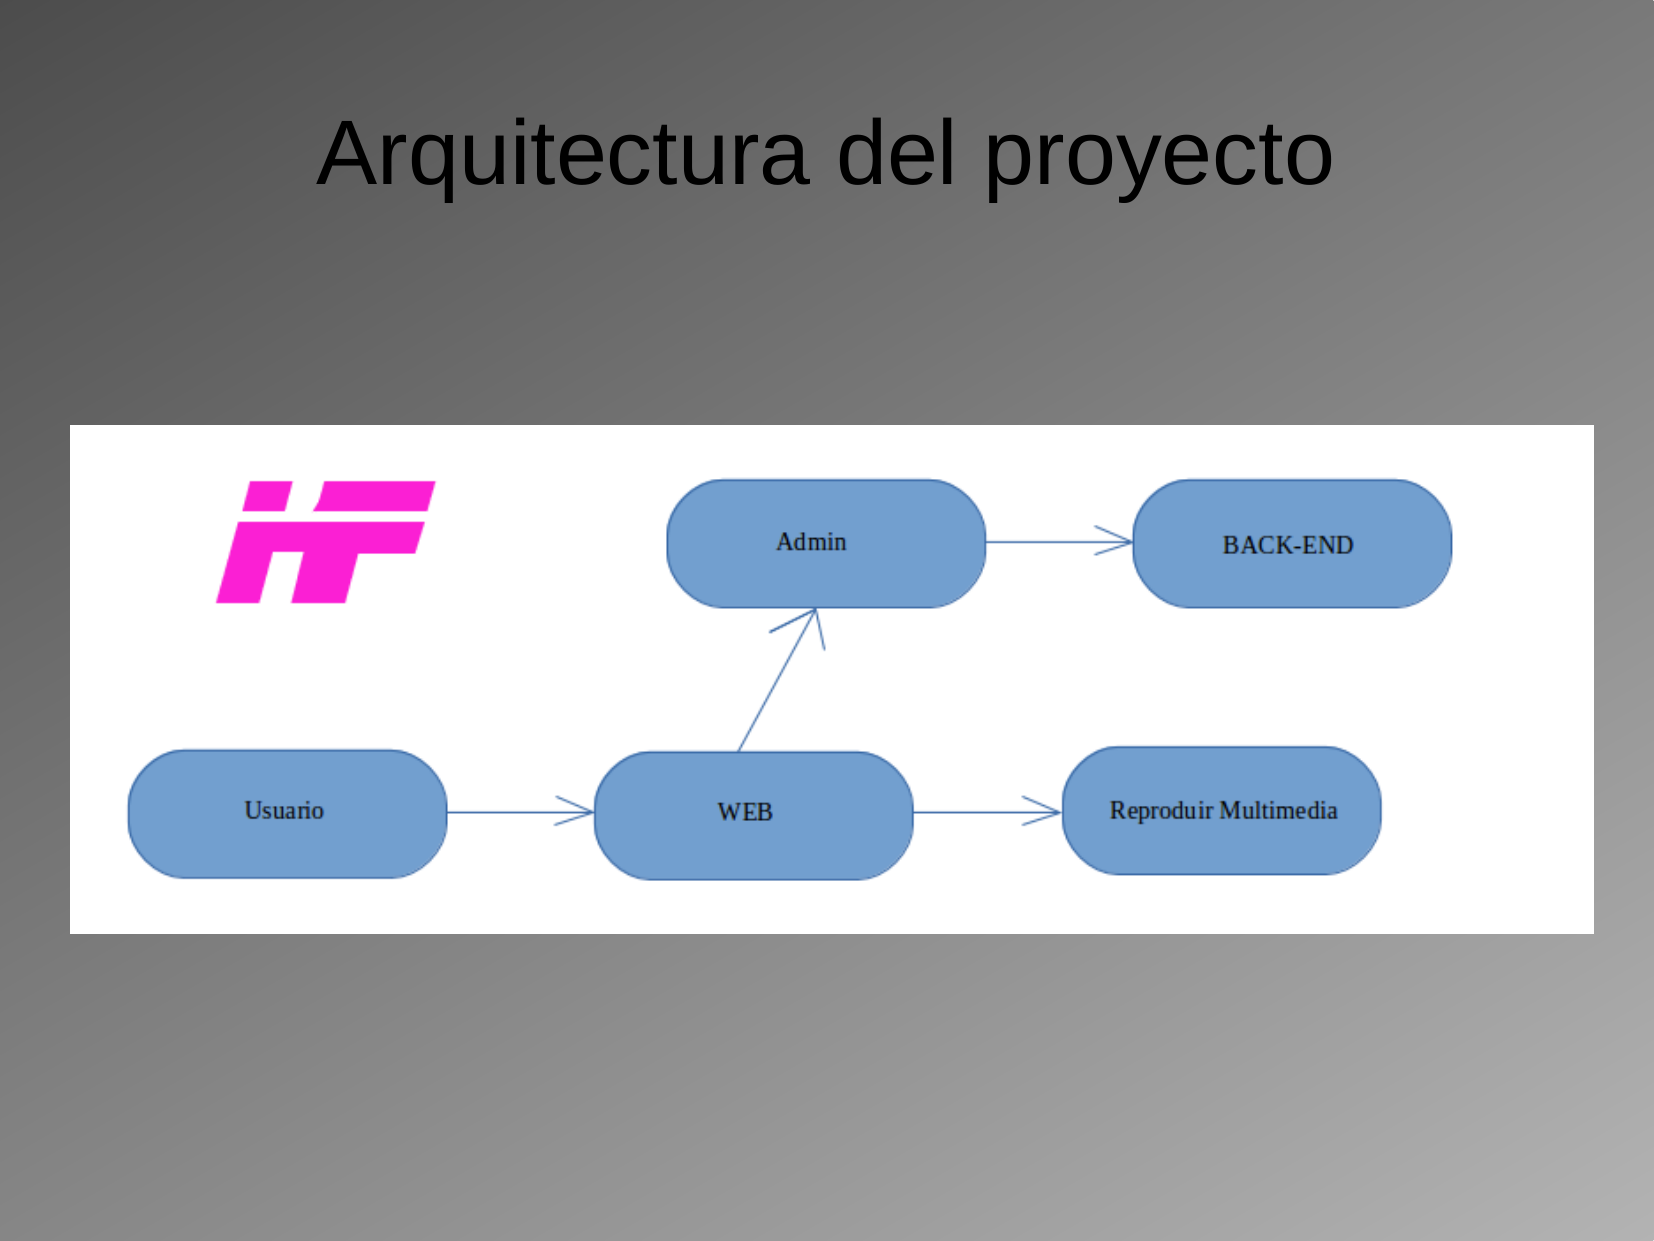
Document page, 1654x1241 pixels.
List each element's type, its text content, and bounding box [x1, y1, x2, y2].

title Arquitectura del proyecto [82, 49, 1571, 257]
picture [70, 425, 1594, 934]
